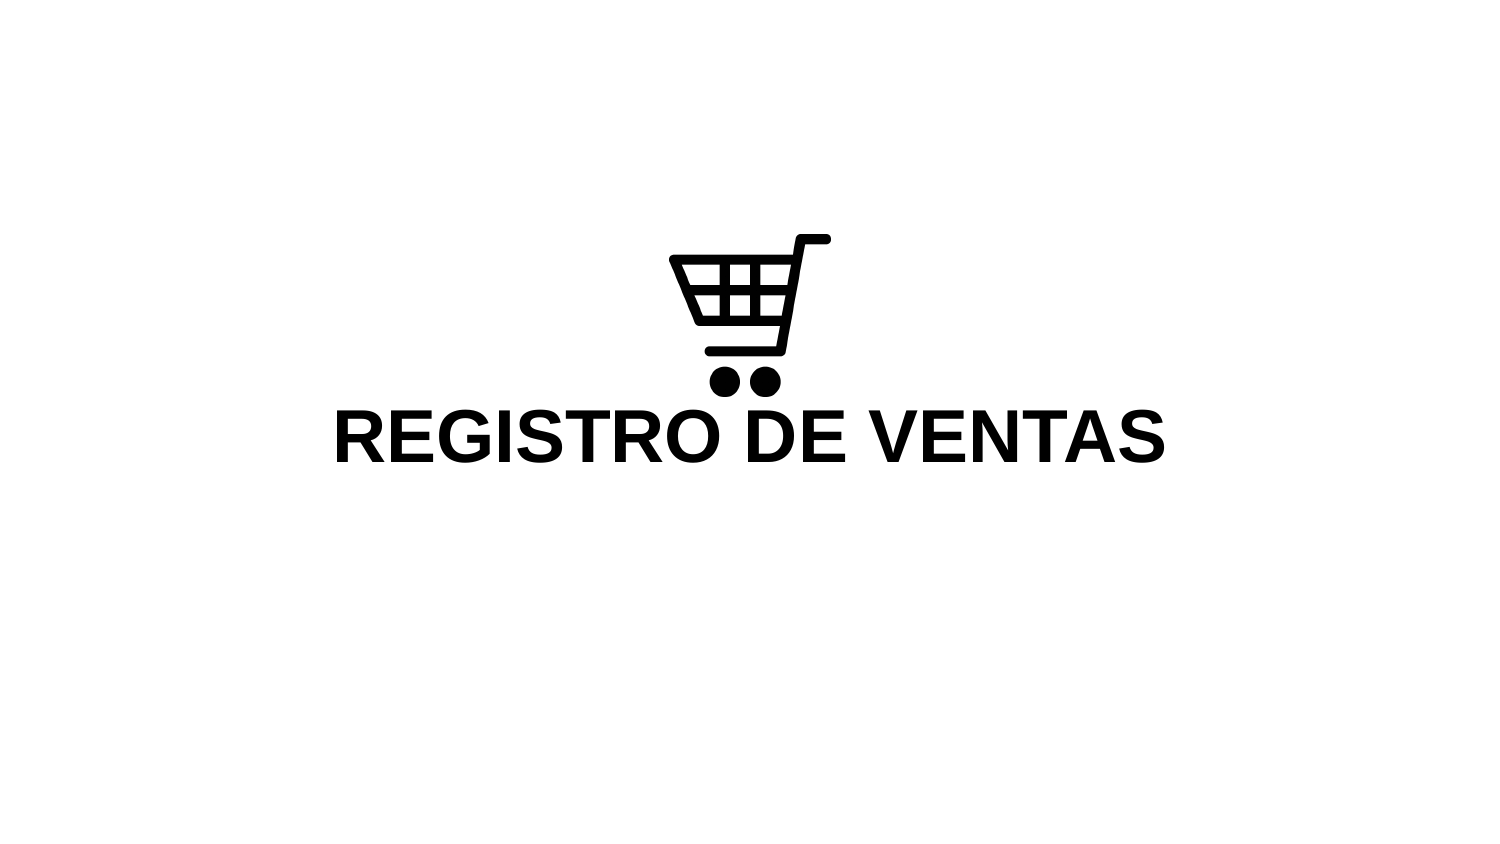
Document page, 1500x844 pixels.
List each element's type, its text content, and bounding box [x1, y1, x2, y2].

picture [669, 234, 831, 397]
title REGISTRO DE VENTAS [0, 351, 1500, 493]
